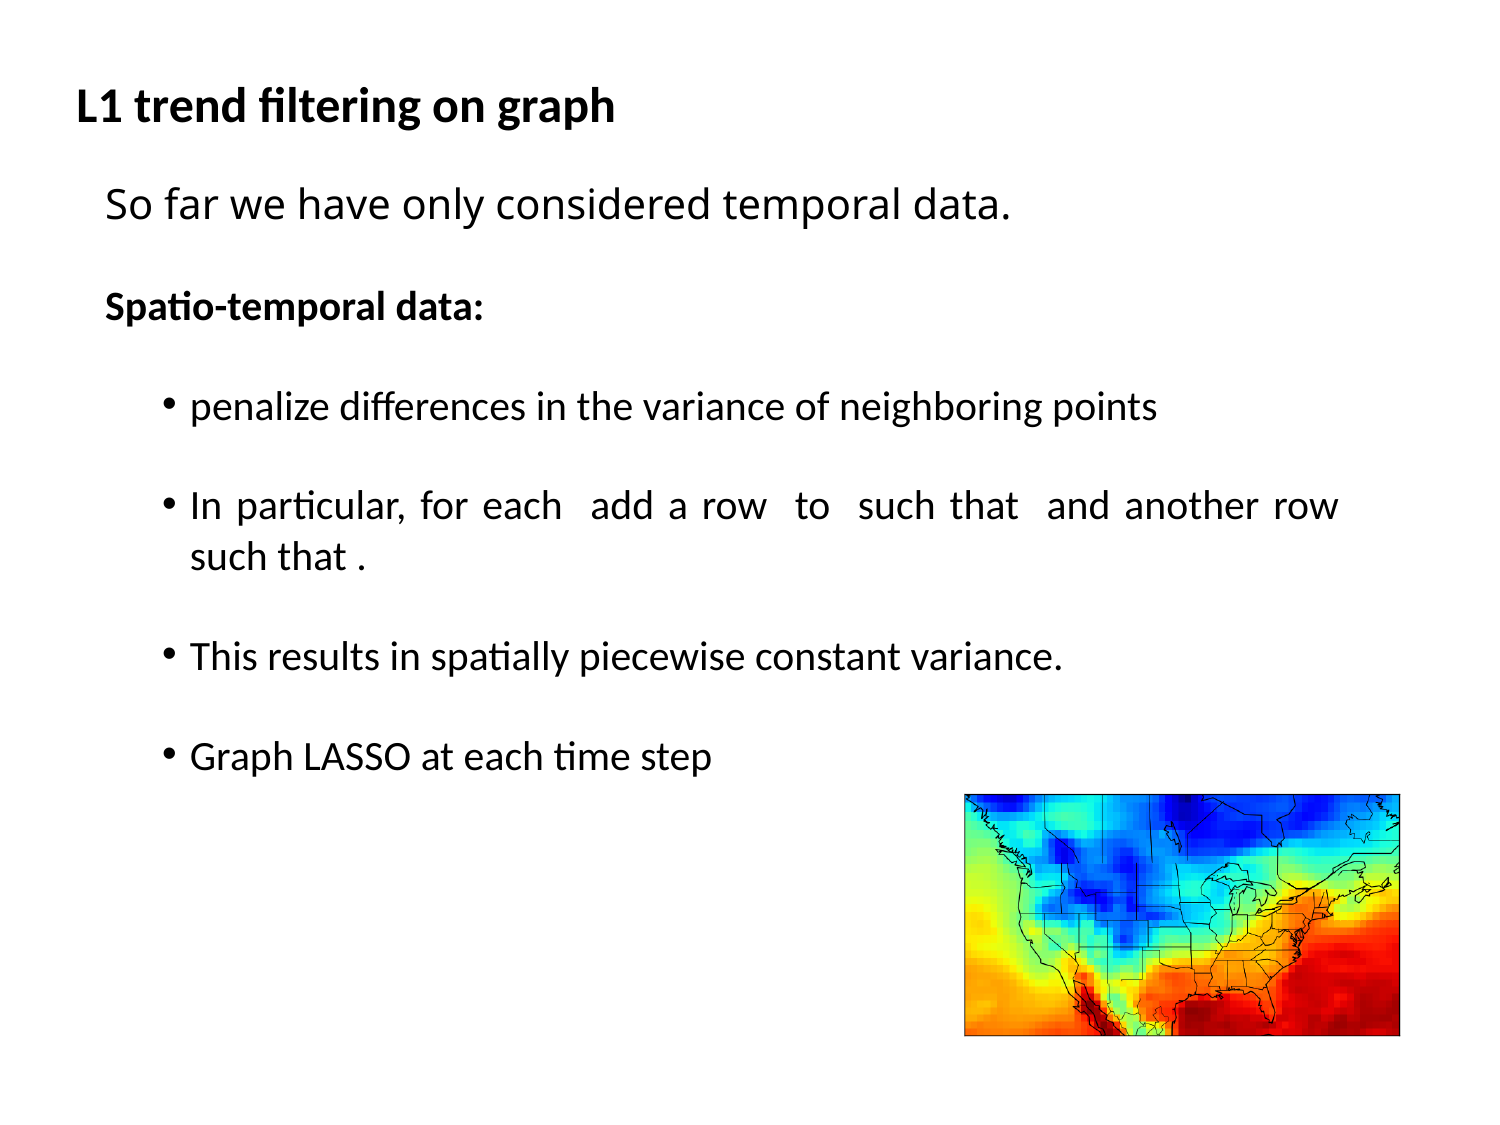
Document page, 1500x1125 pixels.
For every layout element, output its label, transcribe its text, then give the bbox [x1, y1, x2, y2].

text_box So far we have only considered temporal data. Spatio-temporal data: penalize differences in the variance of neighboring points In particular, for each add a row to such that and another row such that . This results in spatially piecewise constant variance. Graph LASSO at each time step [90, 170, 1369, 836]
text_box L1 trend filtering on graph [61, 65, 643, 141]
picture [894, 704, 1455, 1125]
